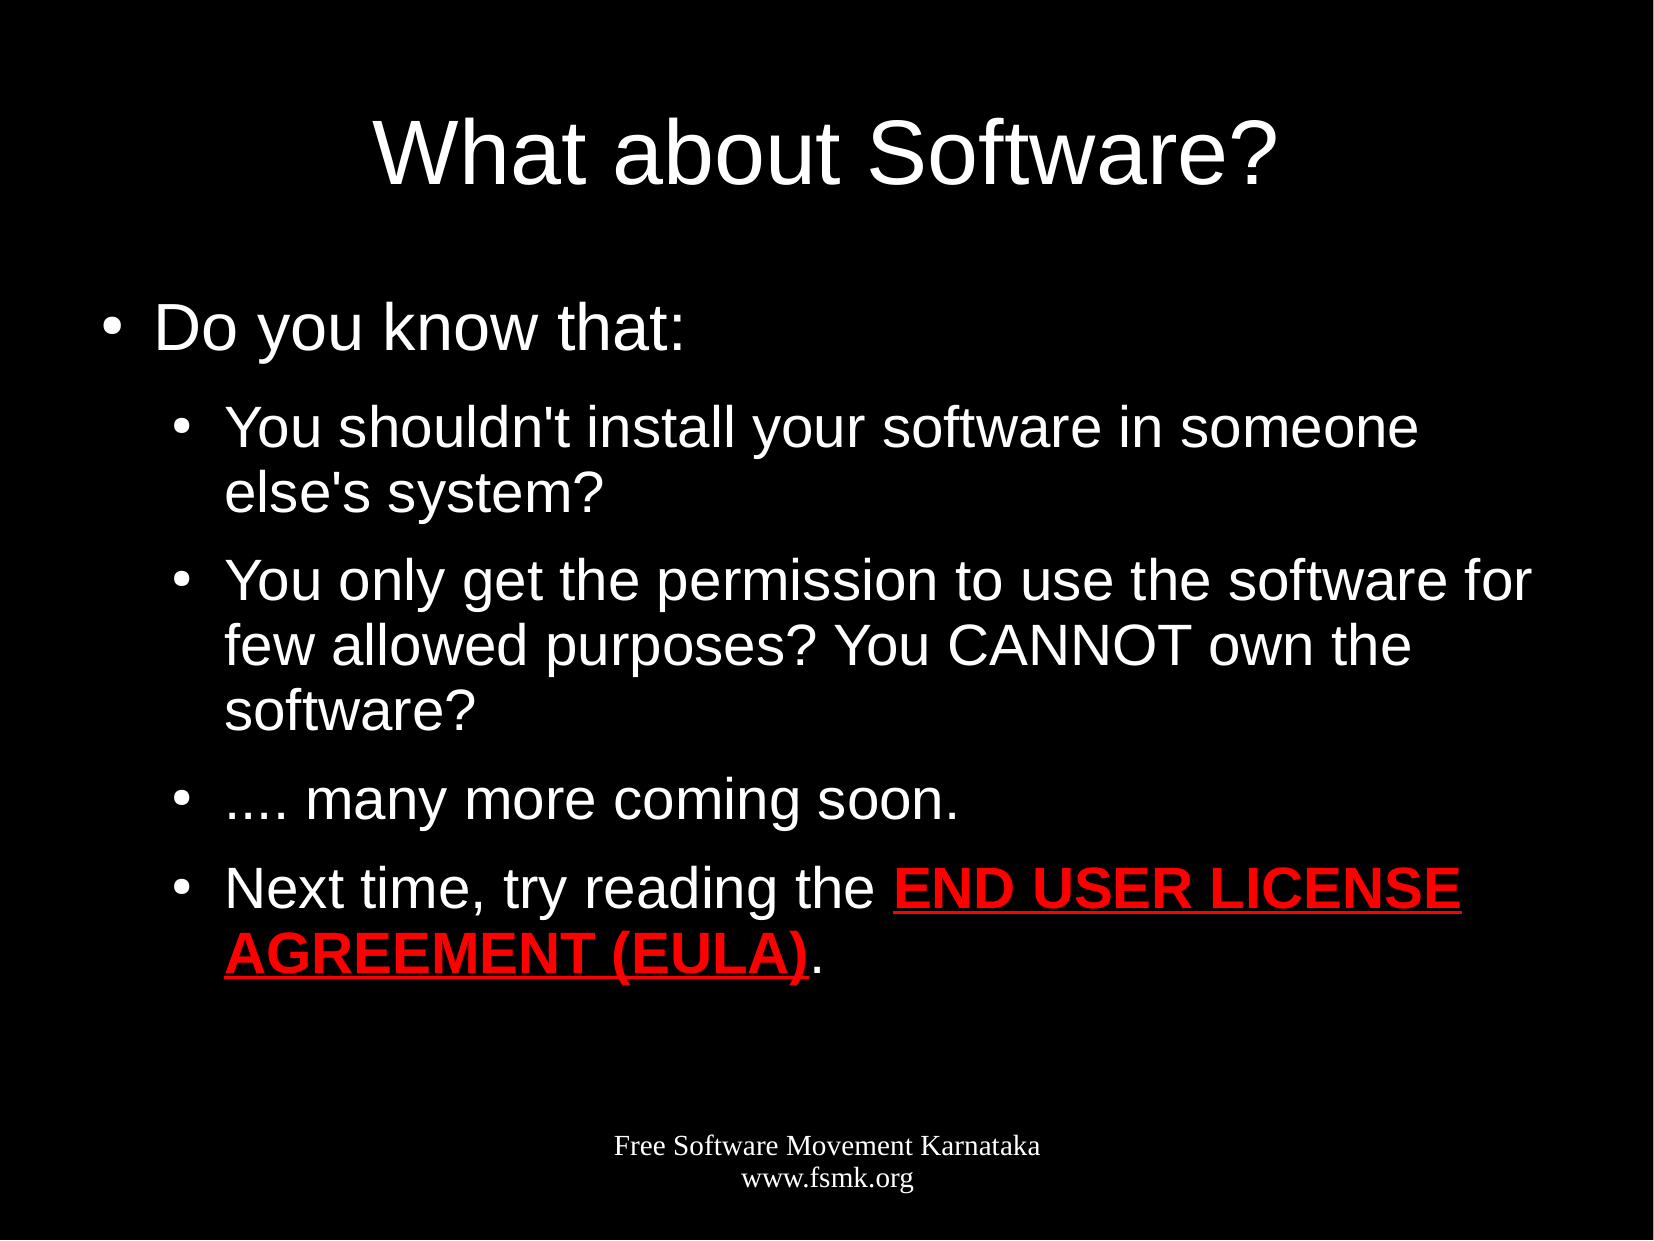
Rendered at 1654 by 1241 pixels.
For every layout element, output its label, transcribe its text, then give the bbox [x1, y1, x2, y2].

list Do you know that: You shouldn't install your software in someone else's system? You only get the permission to use the software for few allowed purposes? You CANNOT own the software? .... many more coming soon. Next time, try reading the END USER LICENSE AGREEMENT (EULA). [82, 290, 1571, 1109]
title What about Software? [82, 49, 1571, 257]
